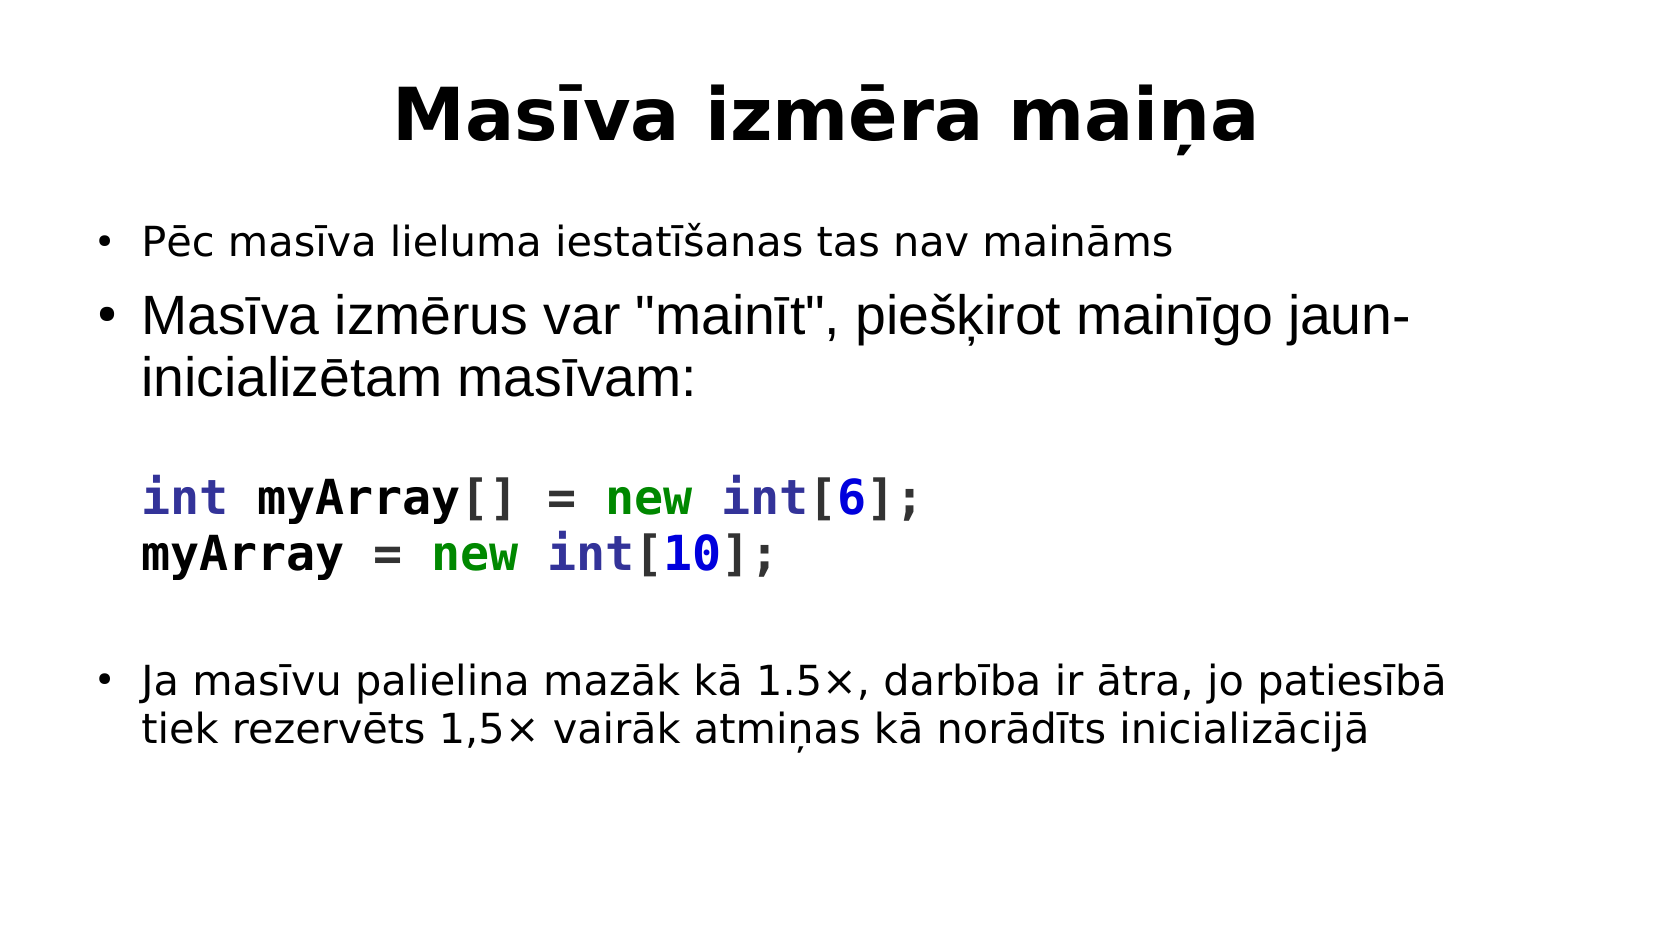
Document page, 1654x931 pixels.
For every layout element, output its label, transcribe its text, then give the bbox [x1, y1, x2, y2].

title Masīva izmēra maiņa [82, 37, 1571, 193]
list Pēc masīva lieluma iestatīšanas tas nav maināms Masīva izmērus var "mainīt", piešķirot mainīgo jaun-inicializētam masīvam: int myArray[] = new int[6]; myArray = new int[10]; Ja masīvu palielina mazāk kā 1.5×, darbība ir ātra, jo patiesībā tiek rezervēts 1,5× vairāk atmiņas kā norādīts inicializācijā [82, 217, 1538, 758]
